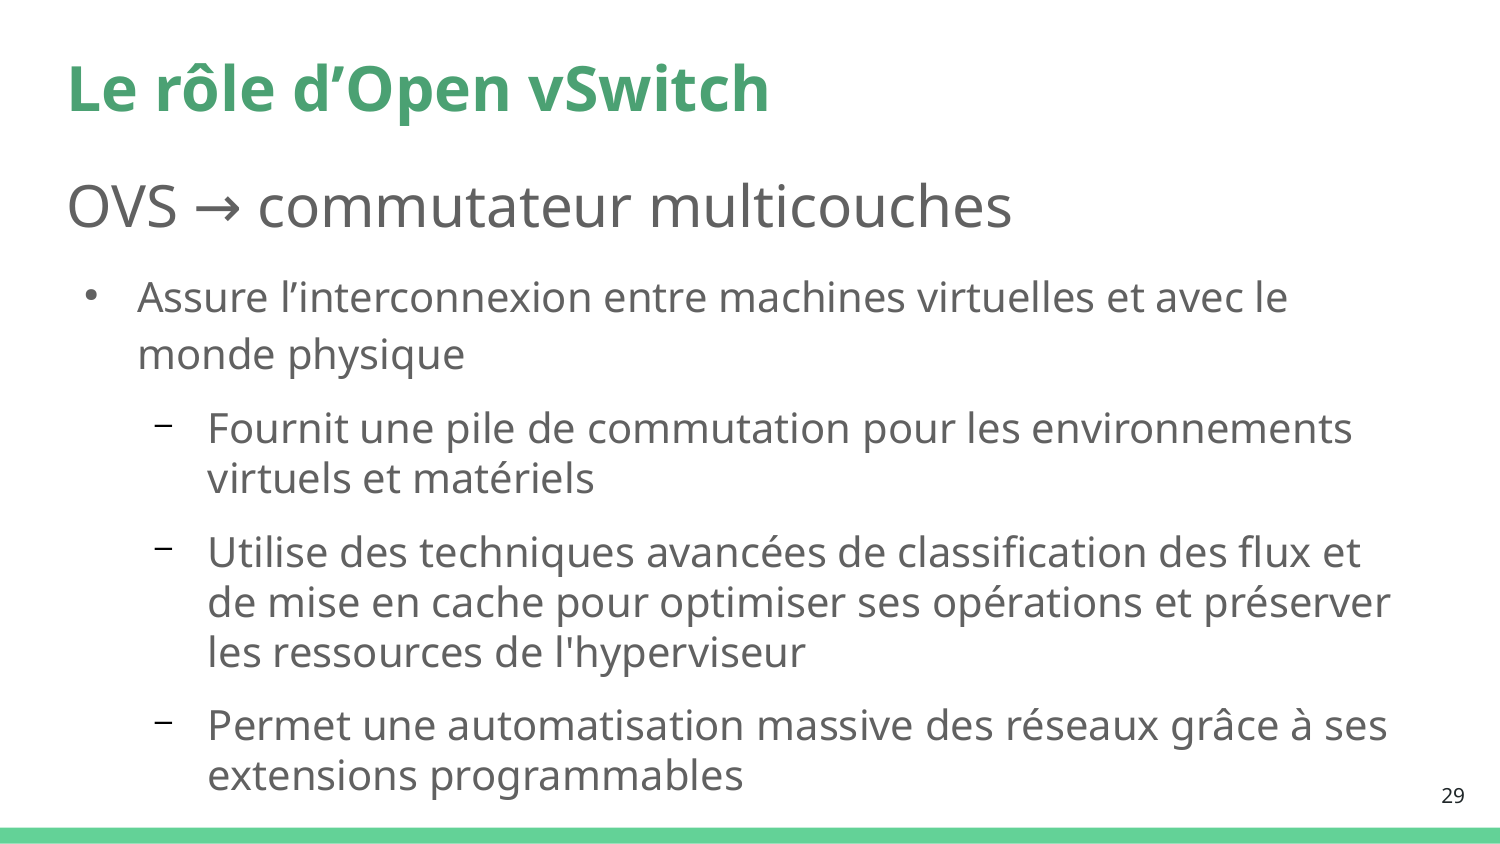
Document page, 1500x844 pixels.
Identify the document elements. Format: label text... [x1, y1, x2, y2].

title Le rôle d’Open vSwitch [51, 23, 1449, 117]
list OVS → commutateur multicouches Assure l’interconnexion entre machines virtuelles et avec le monde physique Fournit une pile de commutation pour les environnements virtuels et matériels Utilise des techniques avancées de classification des flux et de mise en cache pour optimiser ses opérations et préserver les ressources de l'hyperviseur Permet une automatisation massive des réseaux grâce à ses extensions programmables [51, 144, 1418, 844]
slide_number <numéro> [1389, 764, 1480, 830]
